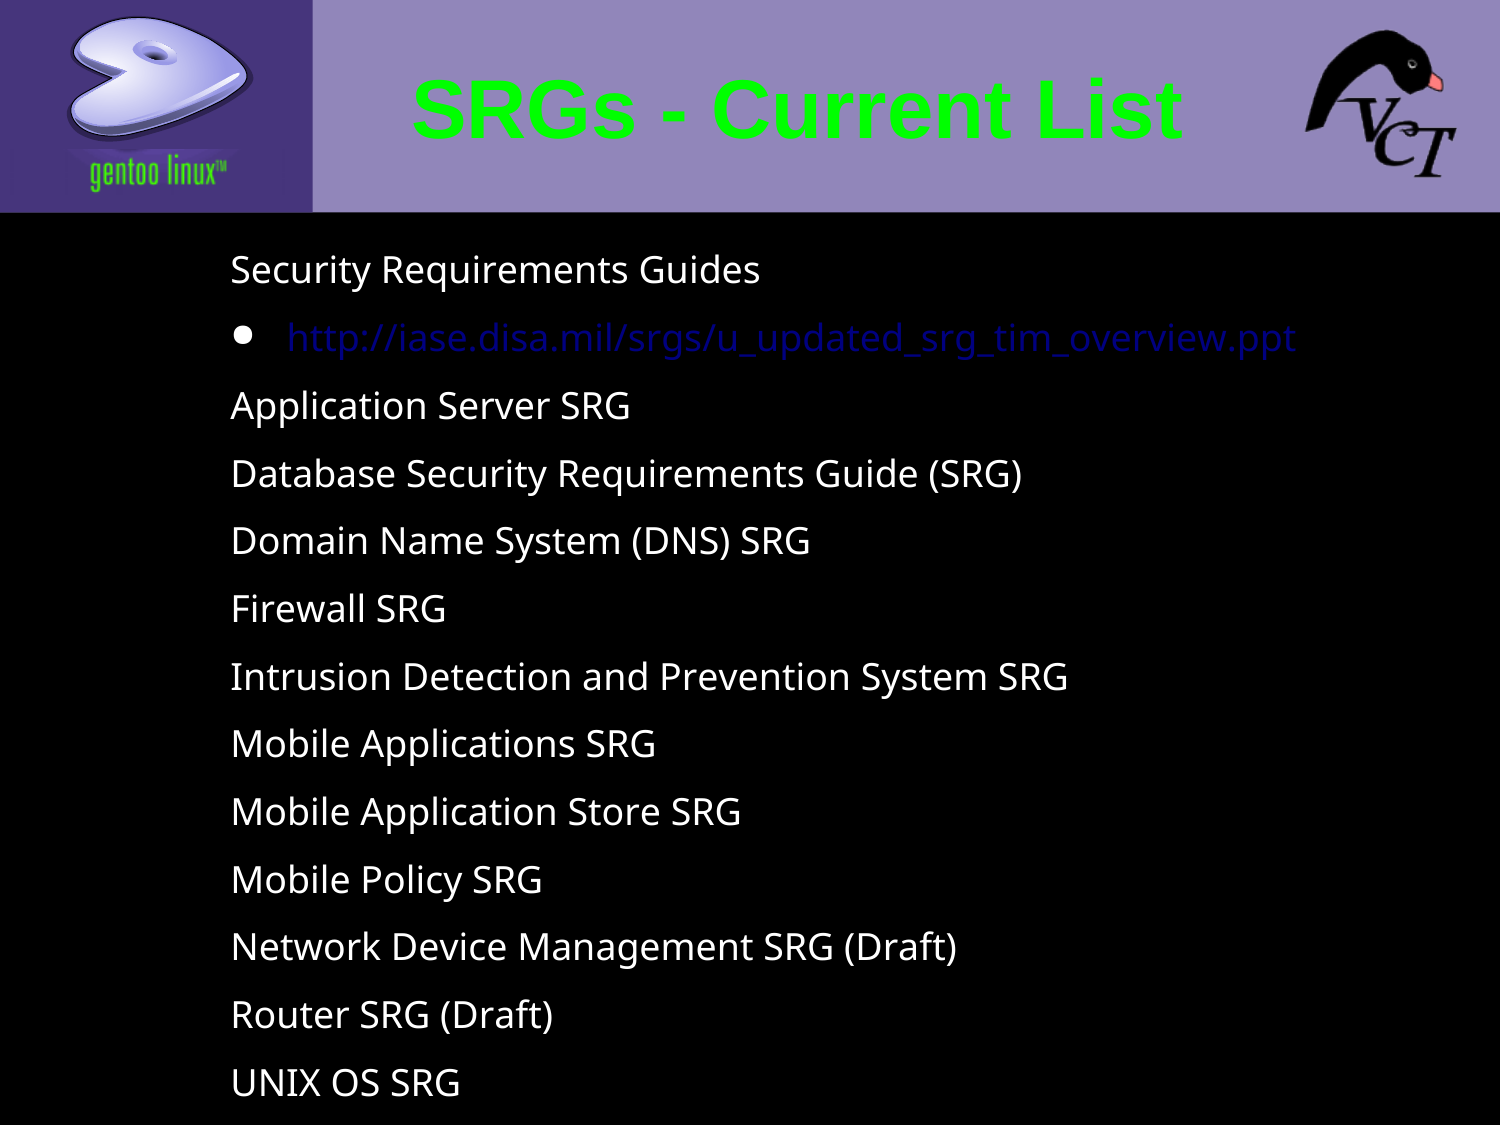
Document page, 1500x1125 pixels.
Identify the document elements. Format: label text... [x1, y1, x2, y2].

picture [0, 149, 300, 195]
title SRGs - Current List [324, 12, 1271, 201]
list Security Requirements Guides http://iase.disa.mil/srgs/u_updated_srg_tim_overview.ppt Application Server SRG Database Security Requirements Guide (SRG) Domain Name System (DNS) SRG Firewall SRG Intrusion Detection and Prevention System SRG Mobile Applications SRG Mobile Application Store SRG Mobile Policy SRG Network Device Management SRG (Draft) Router SRG (Draft) UNIX OS SRG Web Server SRG [174, 244, 1469, 1088]
picture [1292, 21, 1471, 189]
